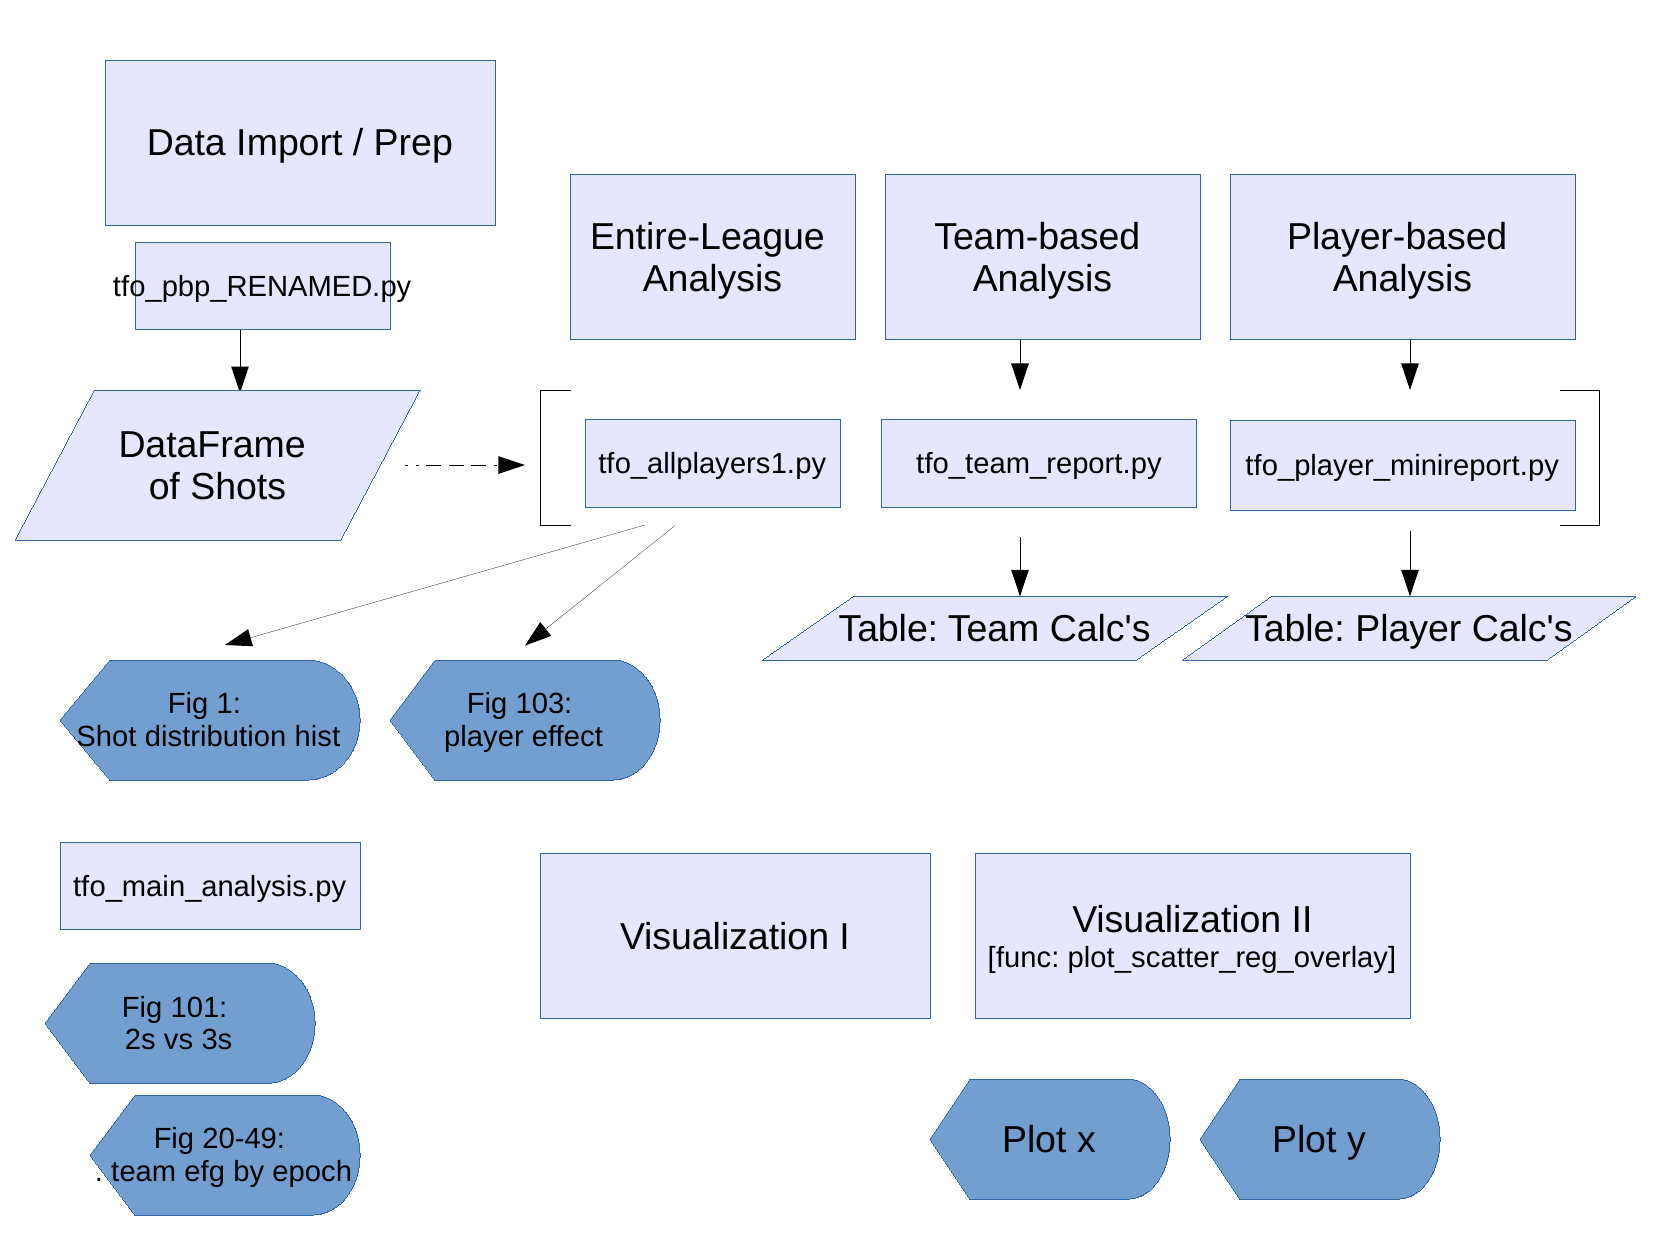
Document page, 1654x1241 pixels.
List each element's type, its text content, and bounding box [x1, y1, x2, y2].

text_box DataFrame of Shots [15, 390, 421, 541]
text_box Table: Team Calc's [762, 596, 1228, 661]
text_box Fig 101: 2s vs 3s [45, 963, 316, 1084]
text_box Fig 1: Shot distribution hist [60, 660, 361, 781]
text_box Table: Player Calc's [1182, 596, 1636, 661]
text_box Fig 20-49: . team efg by epoch [90, 1095, 361, 1216]
text_box tfo_player_minireport.py [1230, 420, 1576, 511]
text_box Player-based Analysis [1230, 174, 1576, 340]
text_box Plot x [930, 1079, 1171, 1200]
text_box Visualization I [540, 853, 931, 1019]
text_box Data Import / Prep [105, 60, 496, 226]
text_box tfo_allplayers1.py [585, 419, 841, 508]
text_box tfo_team_report.py [881, 419, 1197, 508]
text_box tfo_main_analysis.py [60, 842, 361, 930]
text_box Entire-League Analysis [570, 174, 856, 340]
text_box tfo_pbp_RENAMED.py [135, 242, 391, 330]
text_box Plot y [1200, 1079, 1441, 1200]
text_box Team-based Analysis [885, 174, 1201, 340]
text_box Fig 103: player effect [390, 660, 661, 781]
text_box Visualization II [func: plot_scatter_reg_overlay] [975, 853, 1411, 1019]
